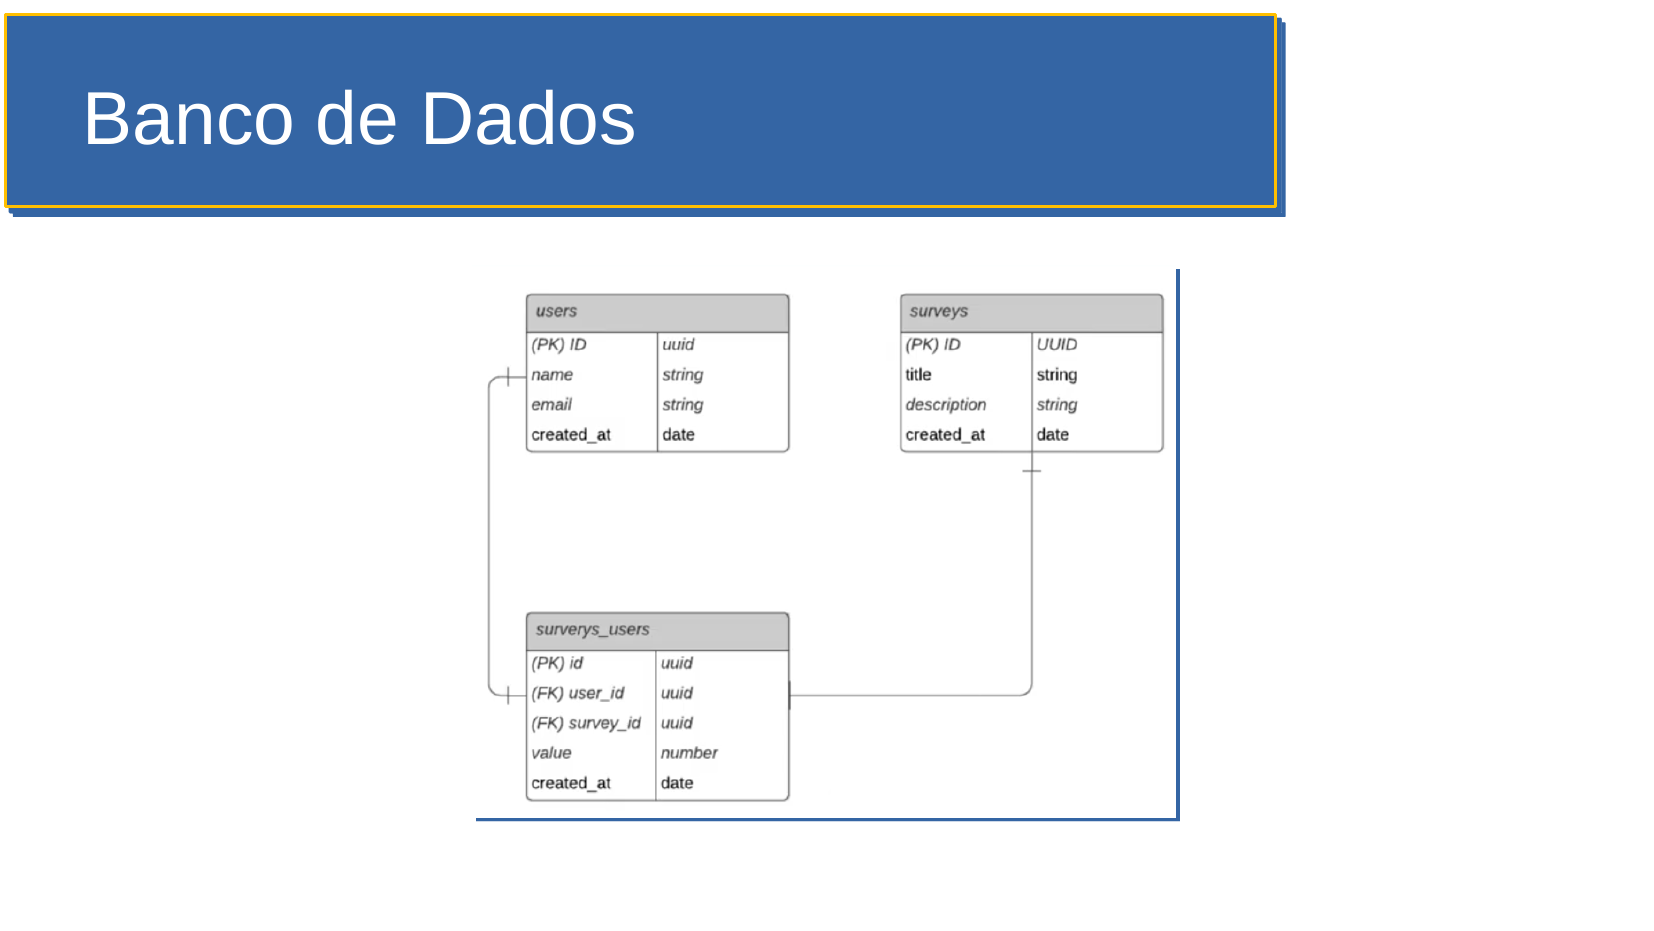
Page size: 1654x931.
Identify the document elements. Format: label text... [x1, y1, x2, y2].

title Banco de Dados [82, 44, 1235, 192]
picture [472, 265, 1176, 818]
